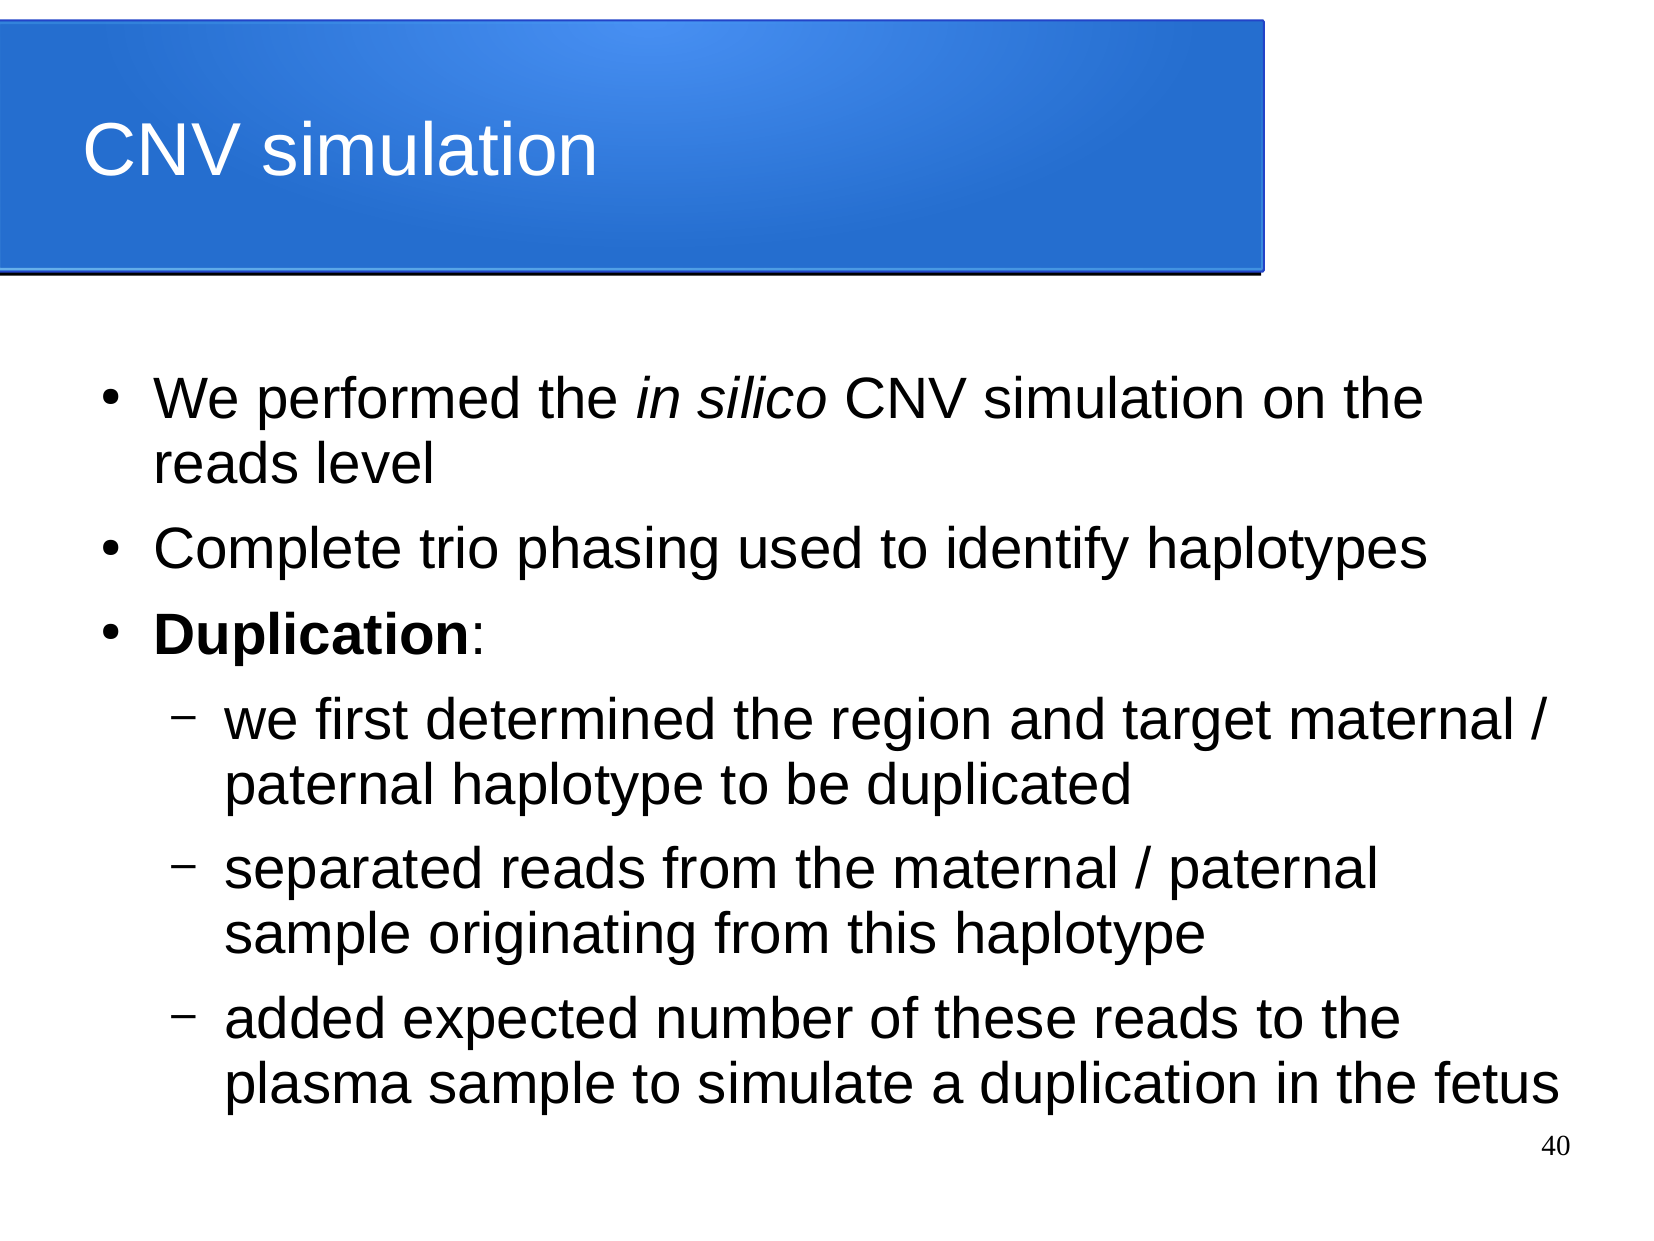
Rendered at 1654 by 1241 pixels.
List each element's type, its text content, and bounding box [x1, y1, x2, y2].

title CNV simulation [82, 47, 1235, 252]
list We performed the in silico CNV simulation on the reads level Complete trio phasing used to identify haplotypes Duplication: we first determined the region and target maternal / paternal haplotype to be duplicated separated reads from the maternal / paternal sample originating from this haplotype added expected number of these reads to the plasma sample to simulate a duplication in the fetus [82, 366, 1571, 1134]
